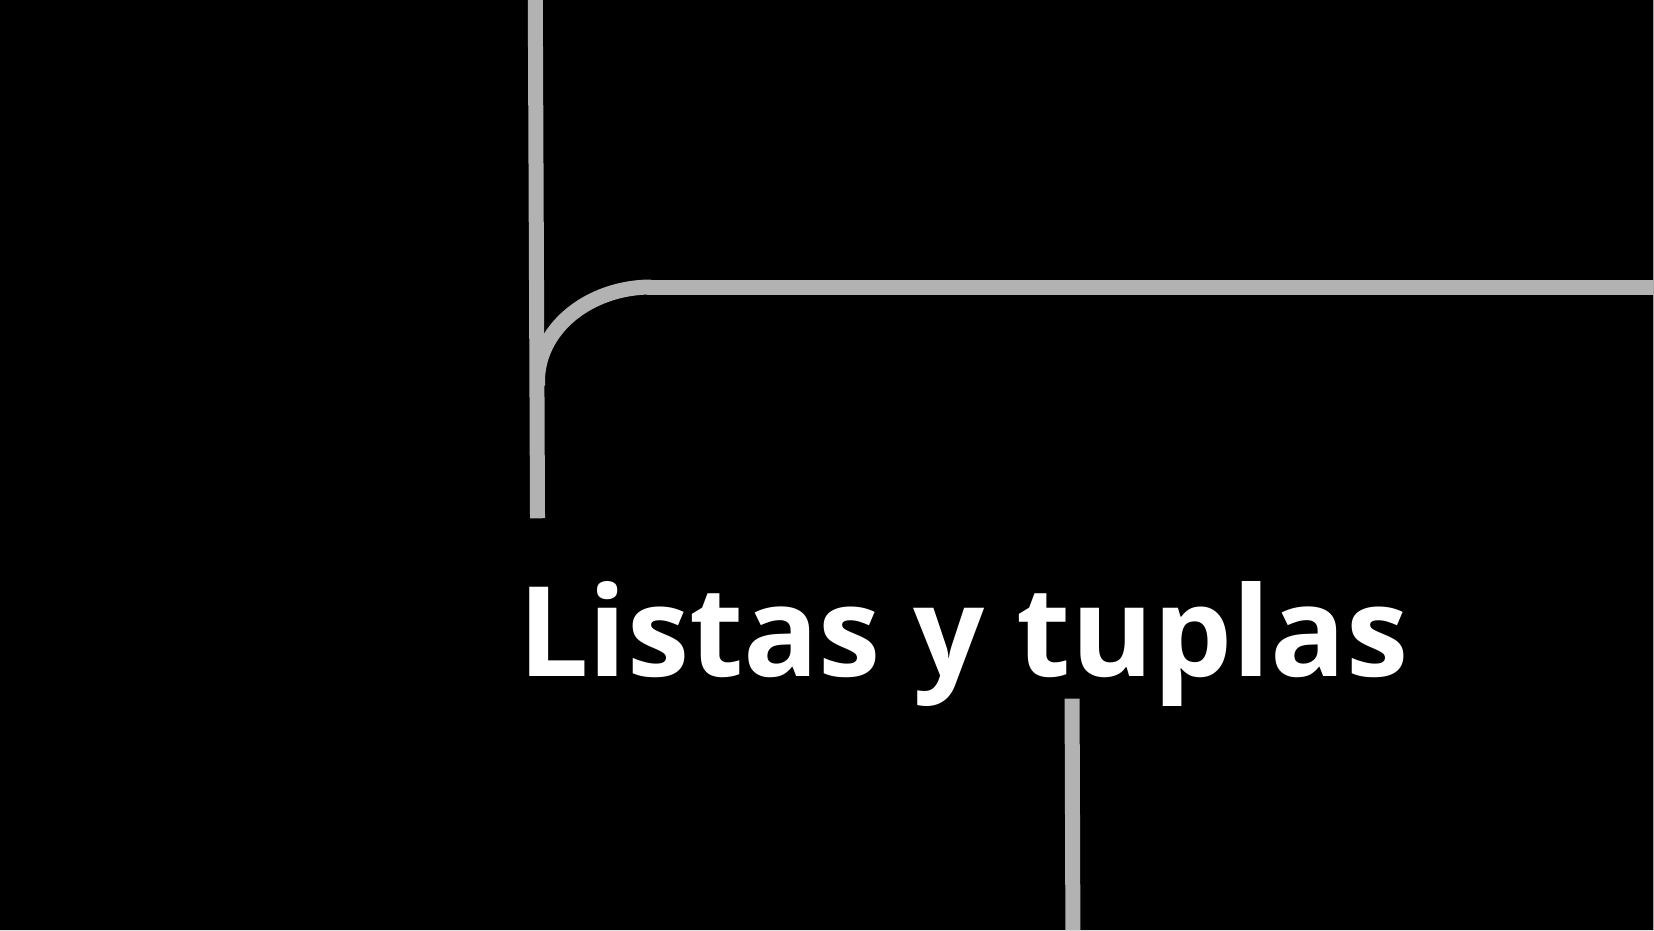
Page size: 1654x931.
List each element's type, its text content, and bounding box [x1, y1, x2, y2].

text_box Listas y tuplas [503, 535, 1606, 676]
text_box [0, 0, 1654, 931]
